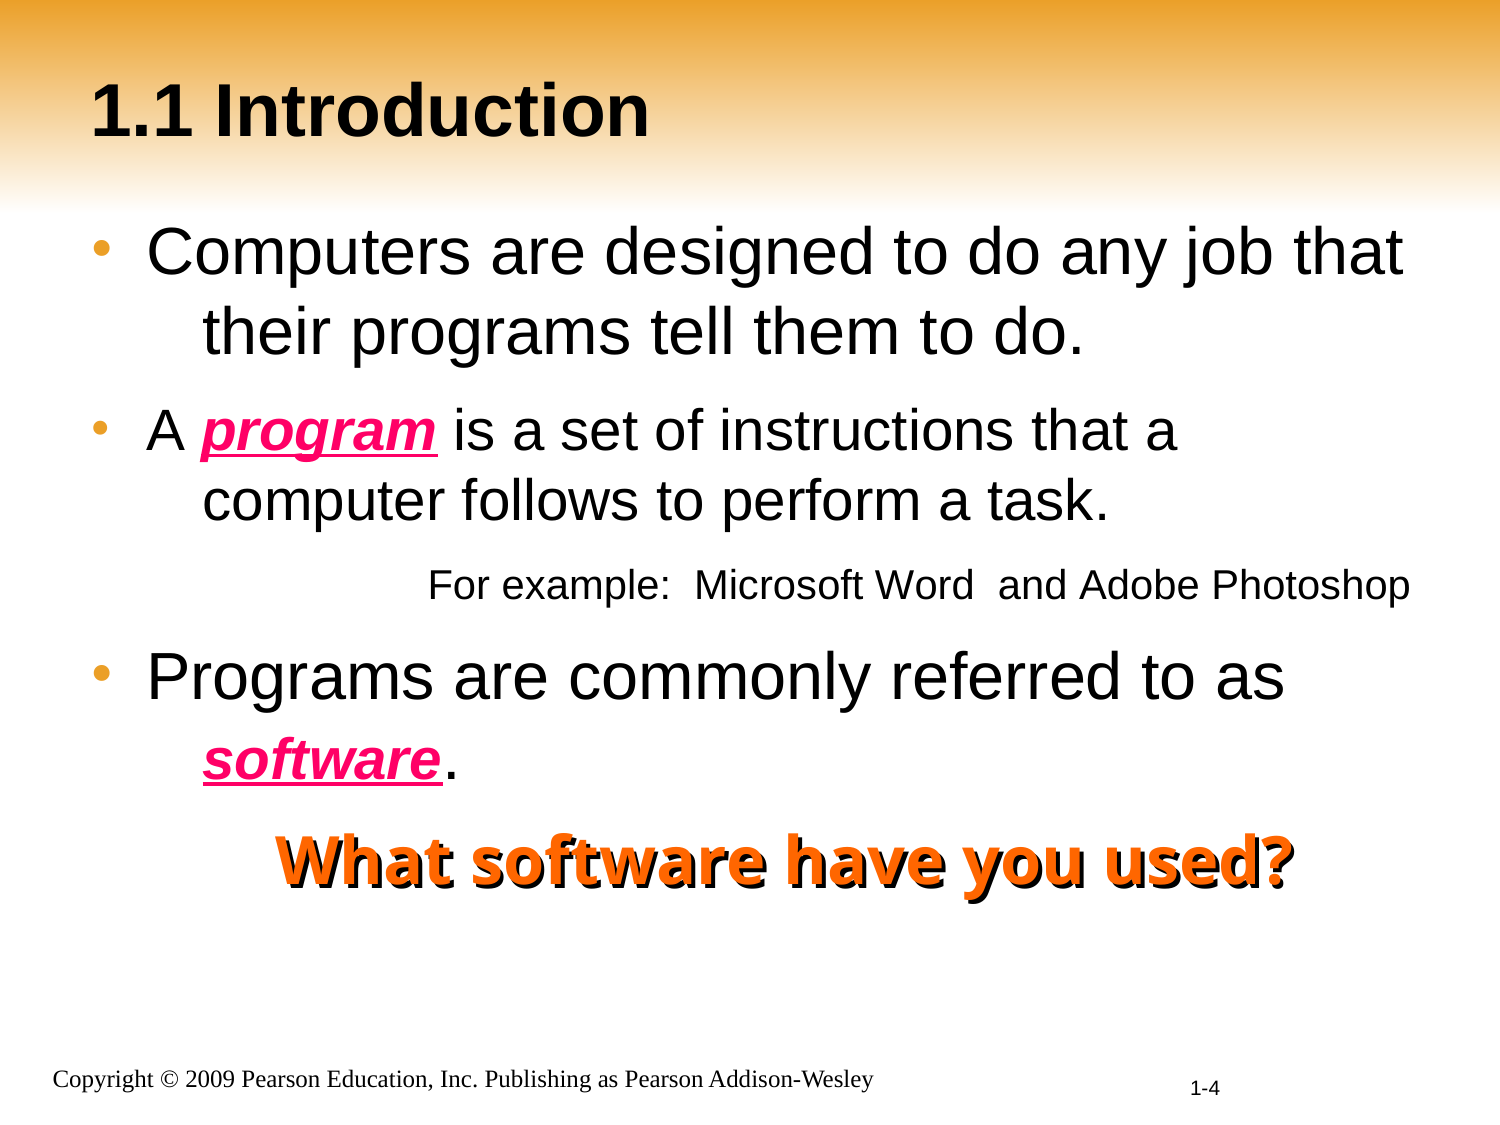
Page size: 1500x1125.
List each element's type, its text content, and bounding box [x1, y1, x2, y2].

list Computers are designed to do any job that their programs tell them to do. A program is a set of instructions that a computer follows to perform a task. For example: Microsoft Word and Adobe Photoshop Programs are commonly referred to as software. What software have you used? [75, 200, 1438, 1001]
text_box 1- [1175, 1049, 1488, 1125]
title 1.1 Introduction [75, 12, 1438, 200]
